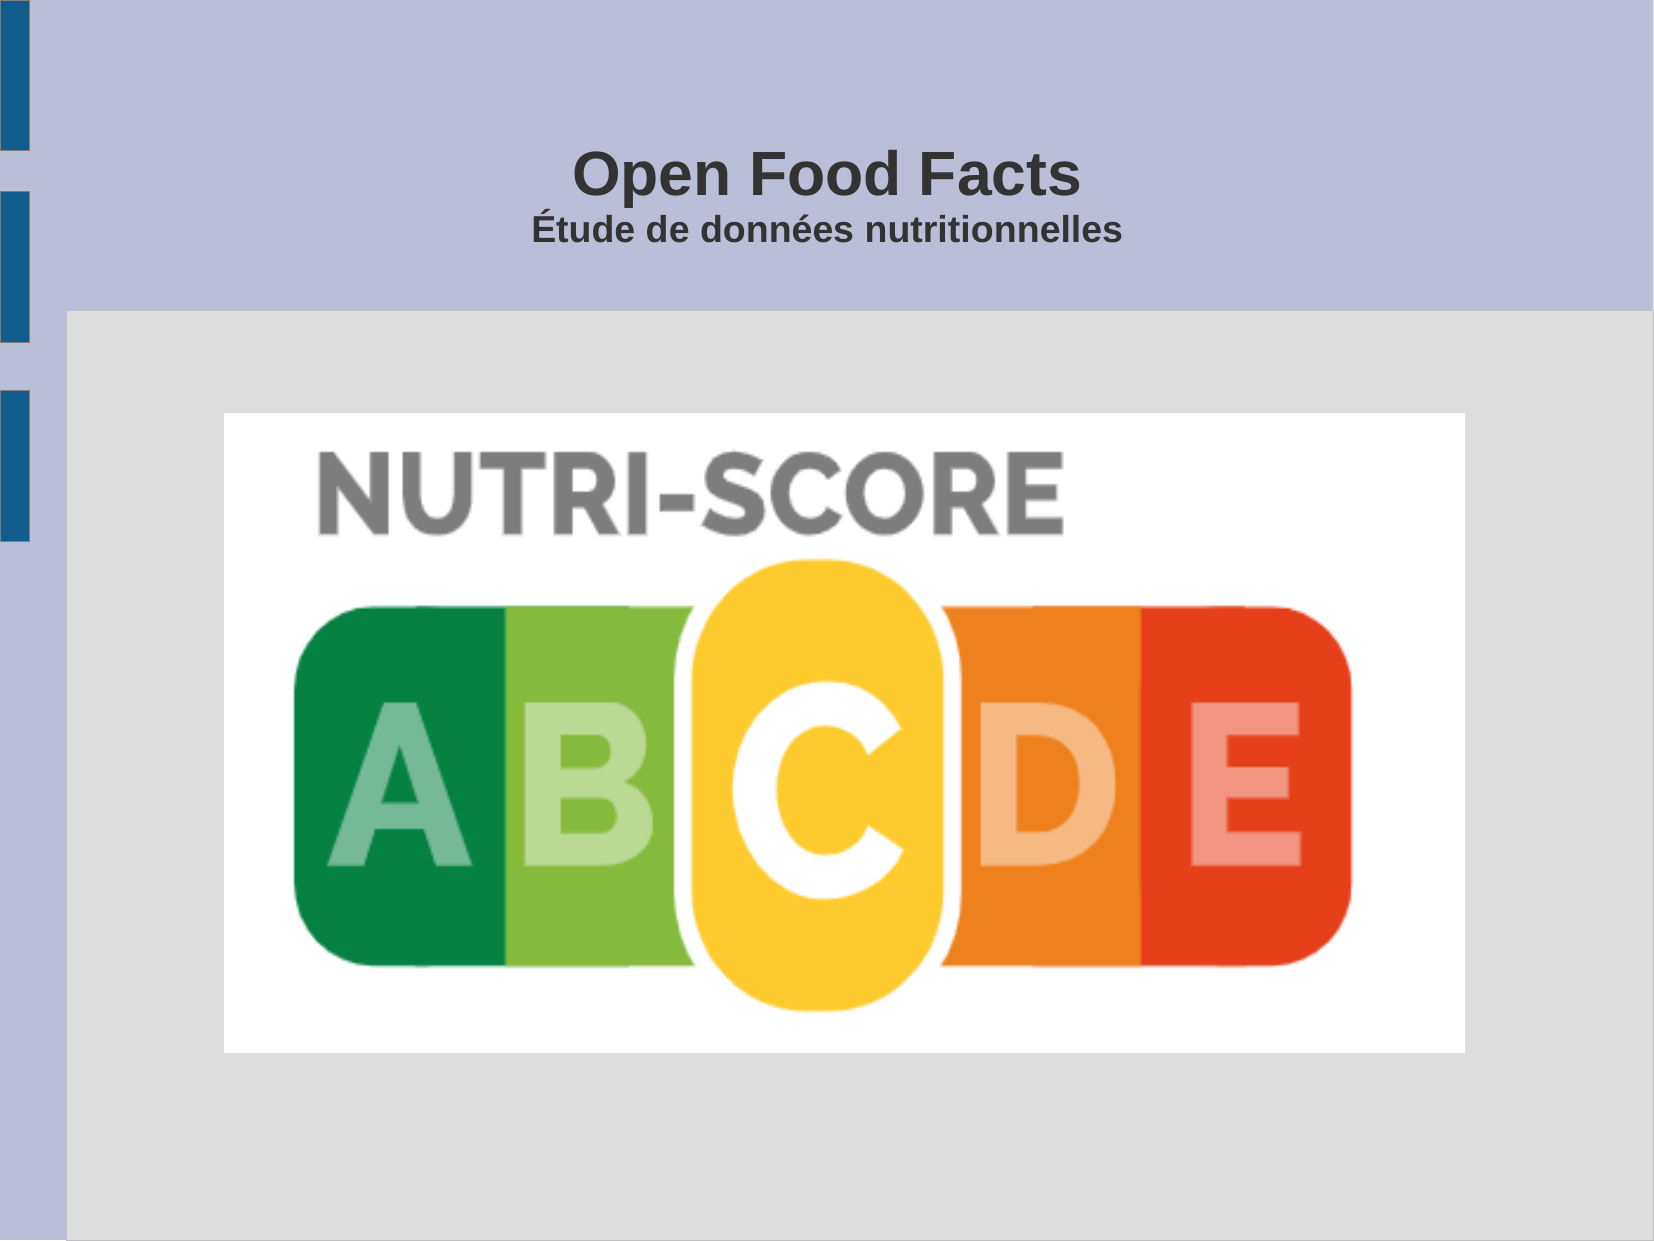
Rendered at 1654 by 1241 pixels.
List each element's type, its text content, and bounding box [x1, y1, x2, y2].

title Open Food Facts Étude de données nutritionnelles [121, 91, 1534, 299]
picture [224, 413, 1465, 1053]
